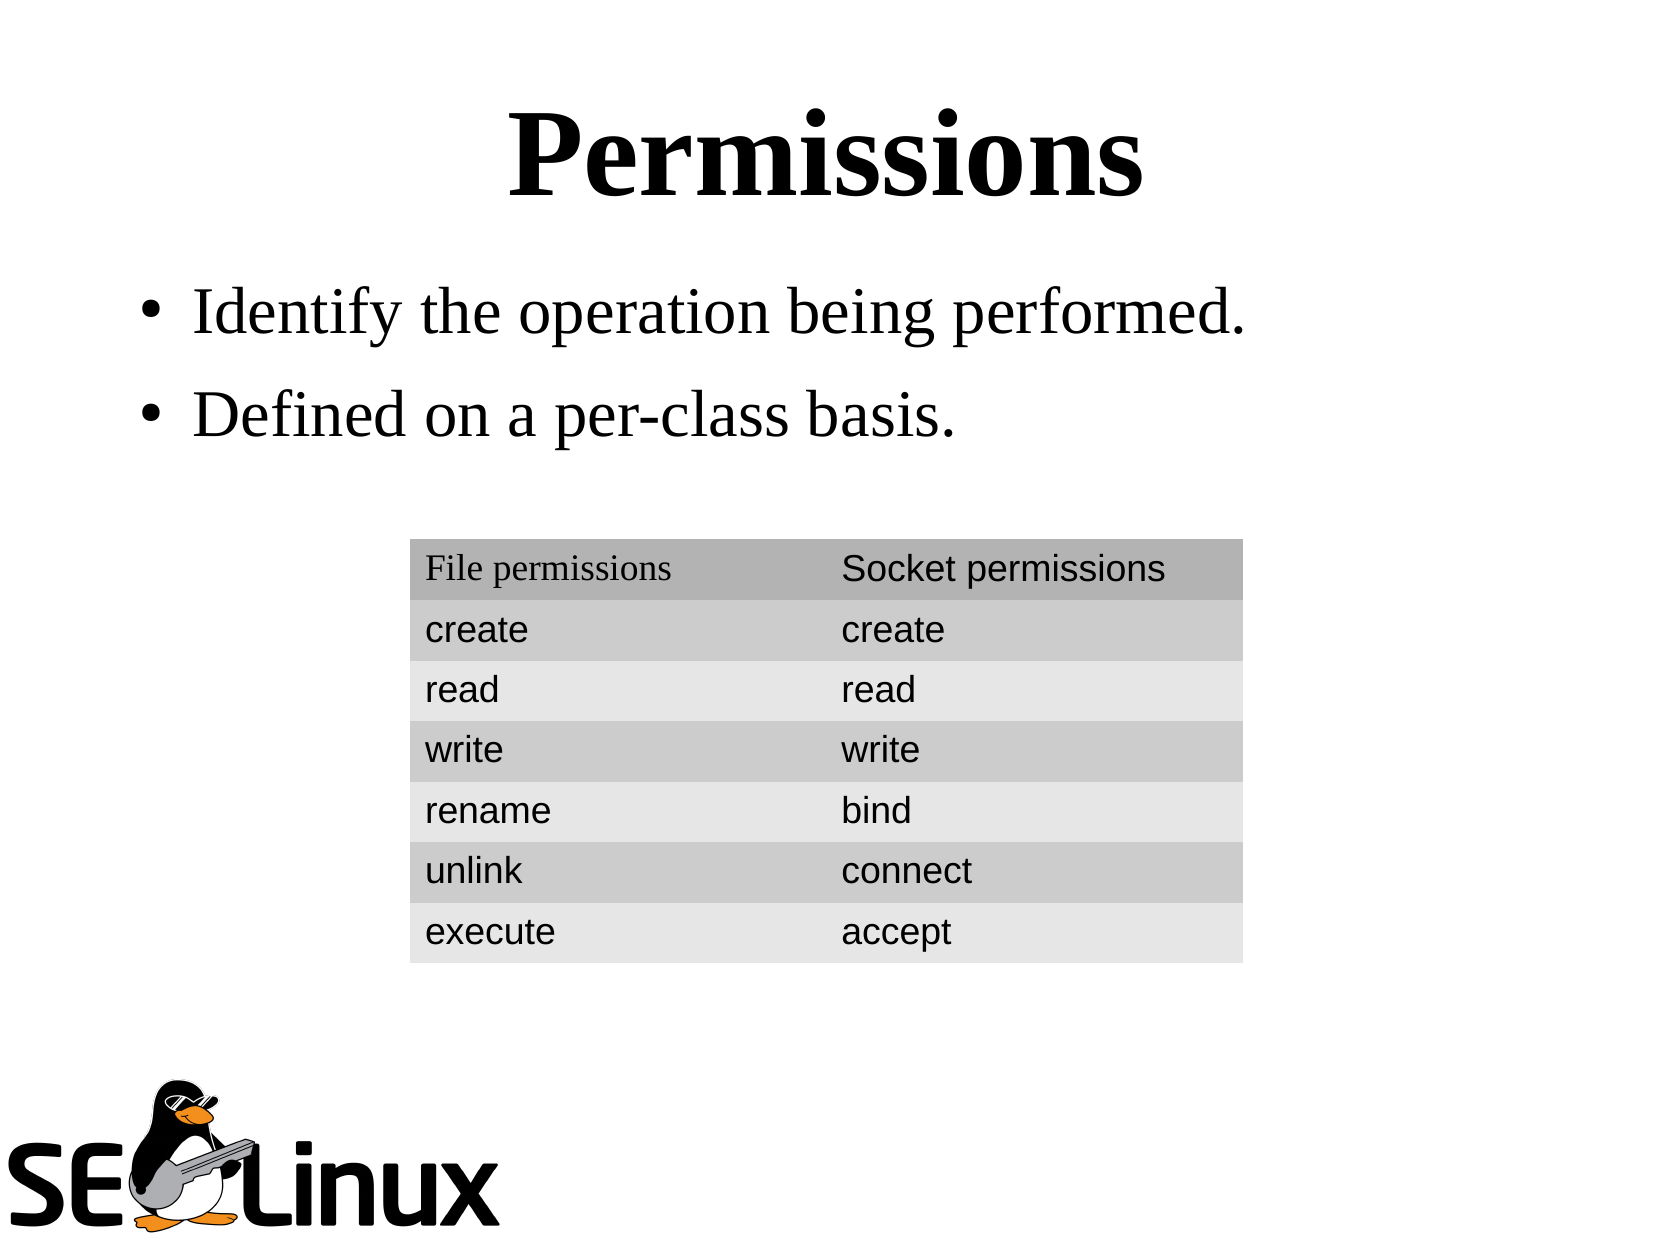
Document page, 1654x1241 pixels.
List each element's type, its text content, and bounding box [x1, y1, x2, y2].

table_cell read [410, 661, 827, 721]
table_cell create [410, 600, 827, 661]
picture [0, 919, 526, 1241]
table_cell rename [410, 782, 827, 842]
table_cell bind [827, 782, 1243, 842]
title Permissions [82, 49, 1571, 257]
table_cell write [410, 721, 827, 782]
table_cell write [827, 721, 1243, 782]
list Identify the operation being performed. Defined on a per-class basis. [121, 273, 1534, 1041]
table_cell unlink [410, 842, 827, 903]
table_cell connect [827, 842, 1243, 903]
table_cell read [827, 661, 1243, 721]
table_header Socket permissions [827, 539, 1243, 600]
table_header File permissions [410, 539, 827, 600]
table_cell execute [410, 903, 827, 963]
table_cell accept [827, 903, 1243, 963]
table_cell create [827, 600, 1243, 661]
